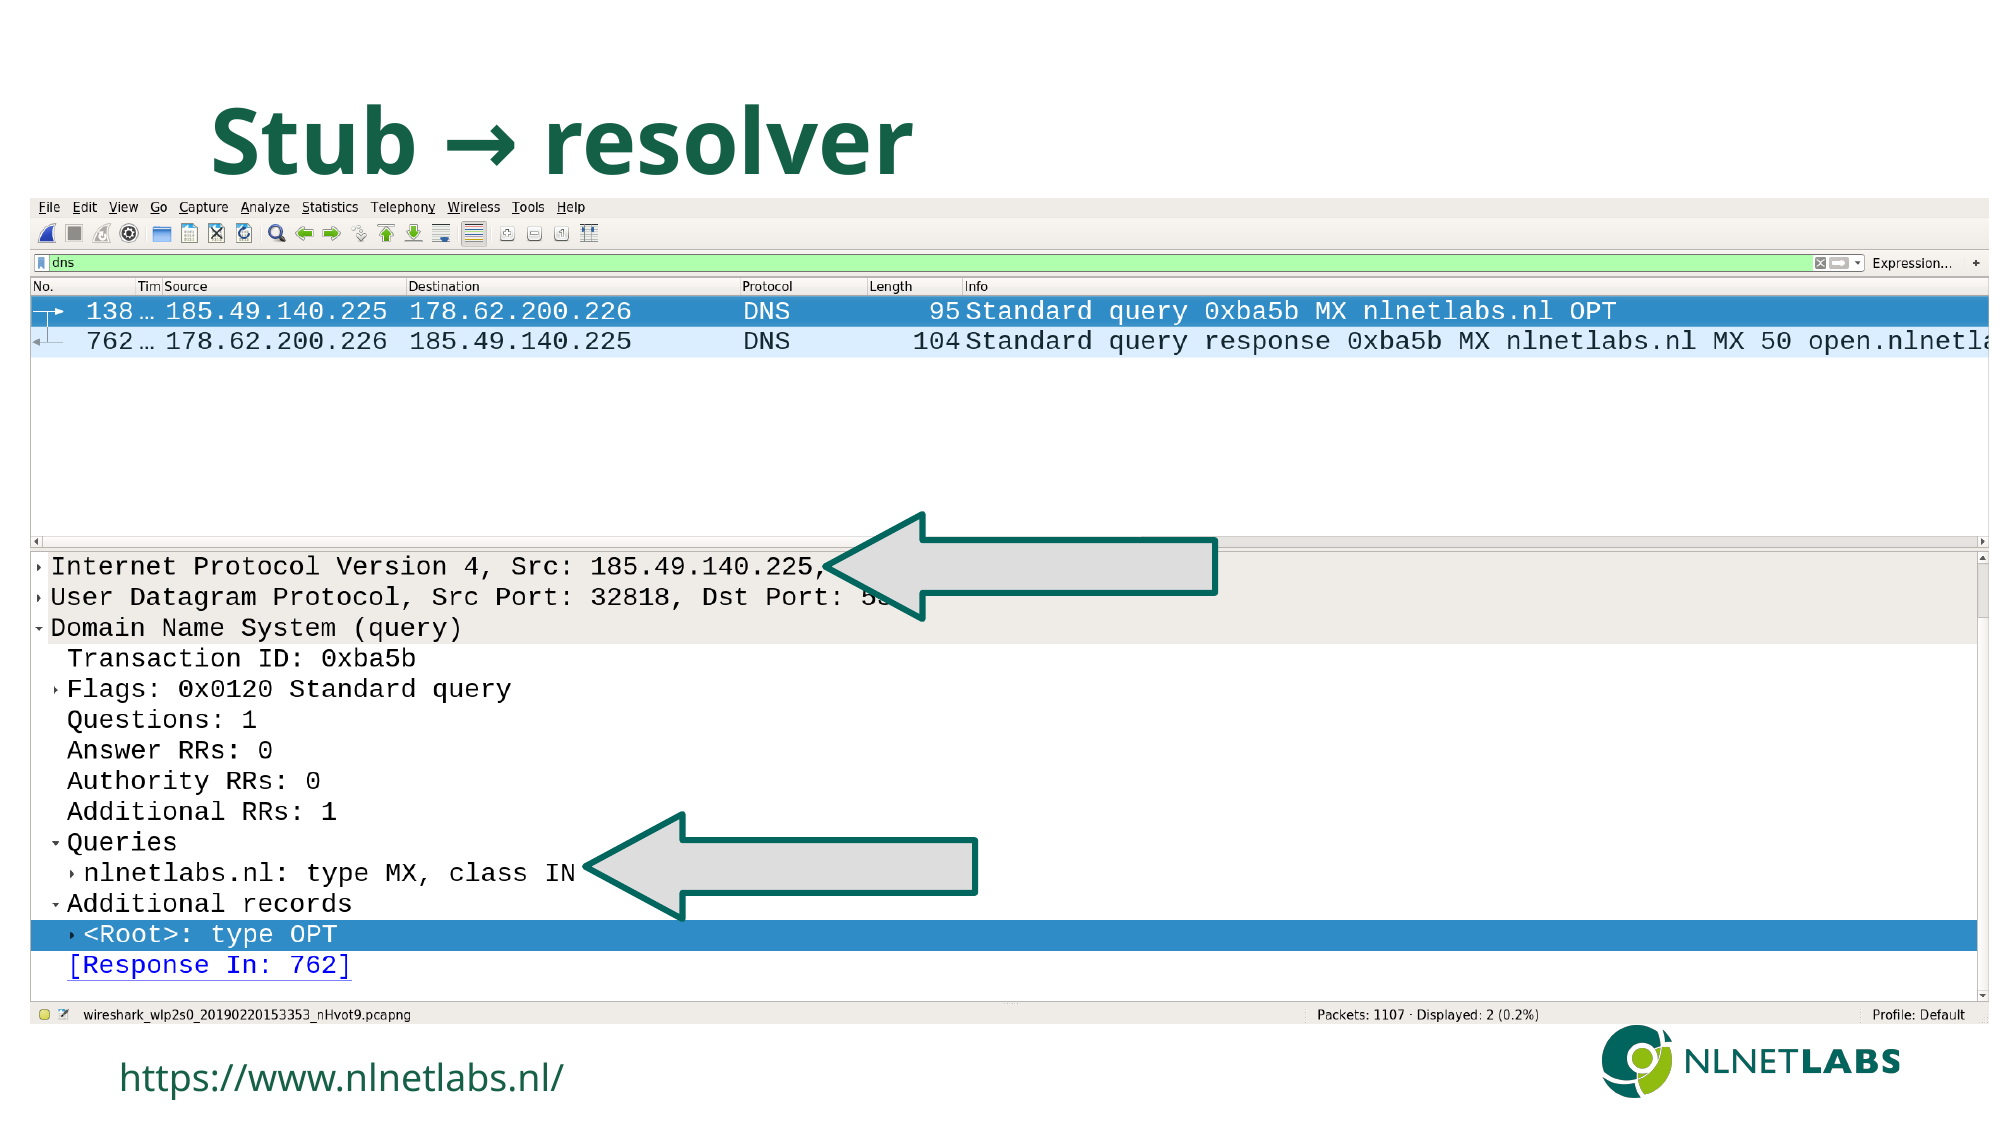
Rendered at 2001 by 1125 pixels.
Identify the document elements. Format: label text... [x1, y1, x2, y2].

text_box [585, 814, 976, 920]
title Stub → resolver [210, 44, 1900, 198]
picture [30, 198, 1989, 1098]
text_box [825, 514, 1216, 620]
